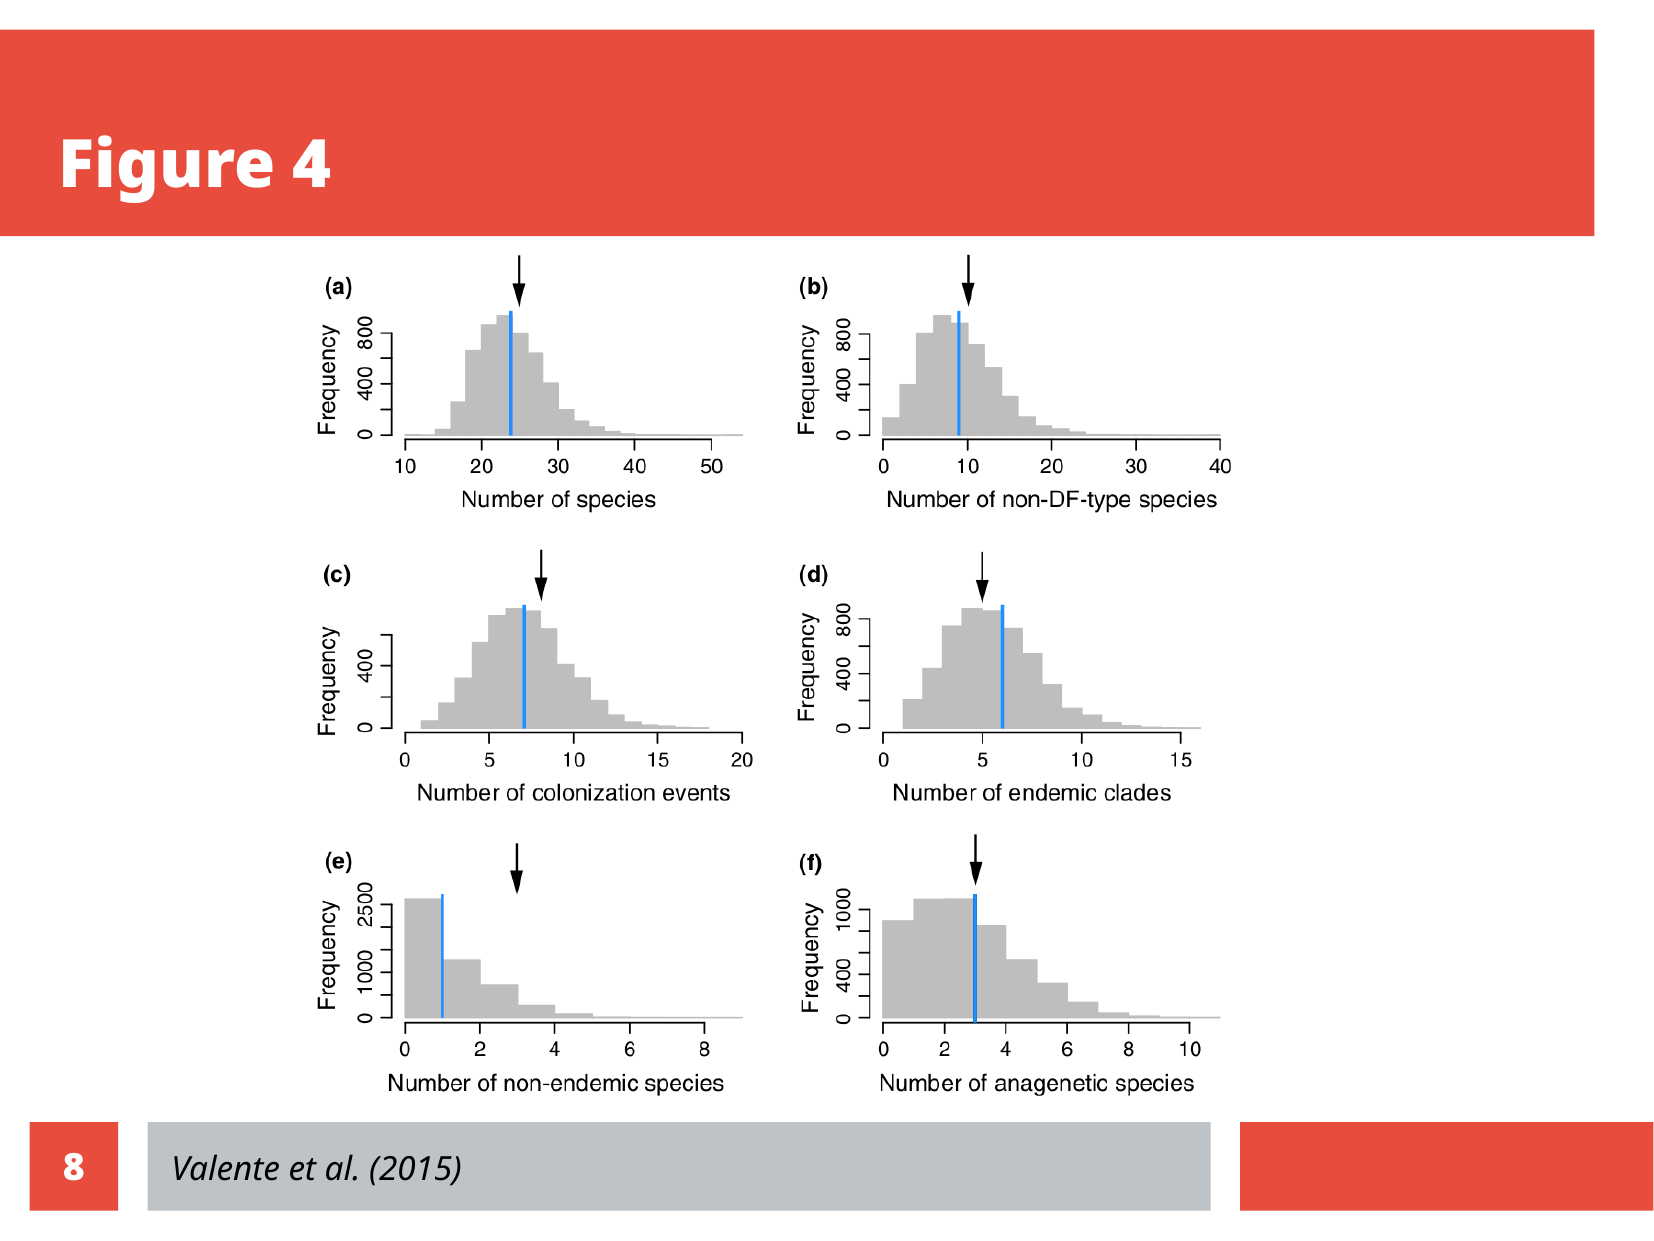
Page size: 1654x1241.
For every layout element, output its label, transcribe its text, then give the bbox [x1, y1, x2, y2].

picture [317, 254, 1231, 1096]
text_box Valente et al. (2015) [156, 1137, 528, 1191]
title Figure 4 [59, 59, 1595, 207]
